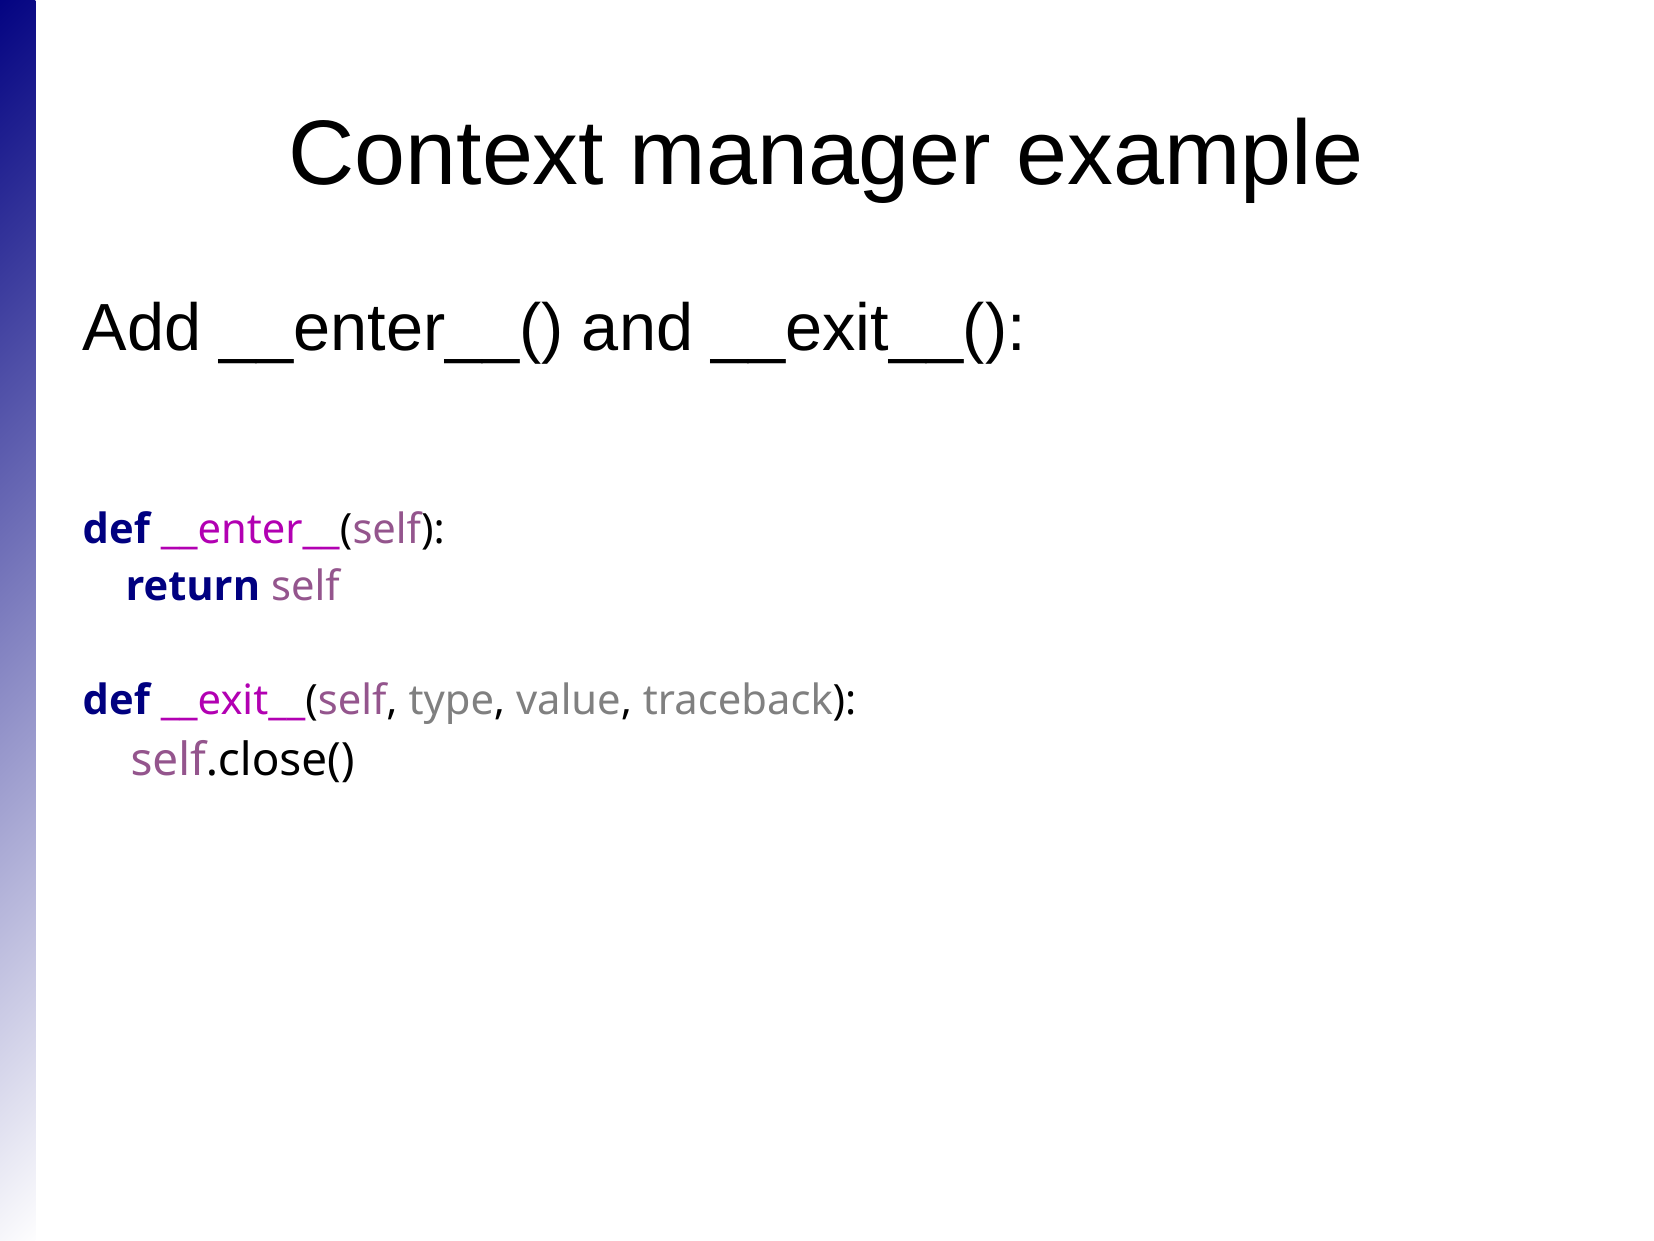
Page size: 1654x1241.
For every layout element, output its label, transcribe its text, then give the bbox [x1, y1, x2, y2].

list Add __enter__() and __exit__(): def __enter__(self): return self def __exit__(self, type, value, traceback): self.close() [82, 290, 1571, 1109]
title Context manager example [82, 49, 1571, 257]
